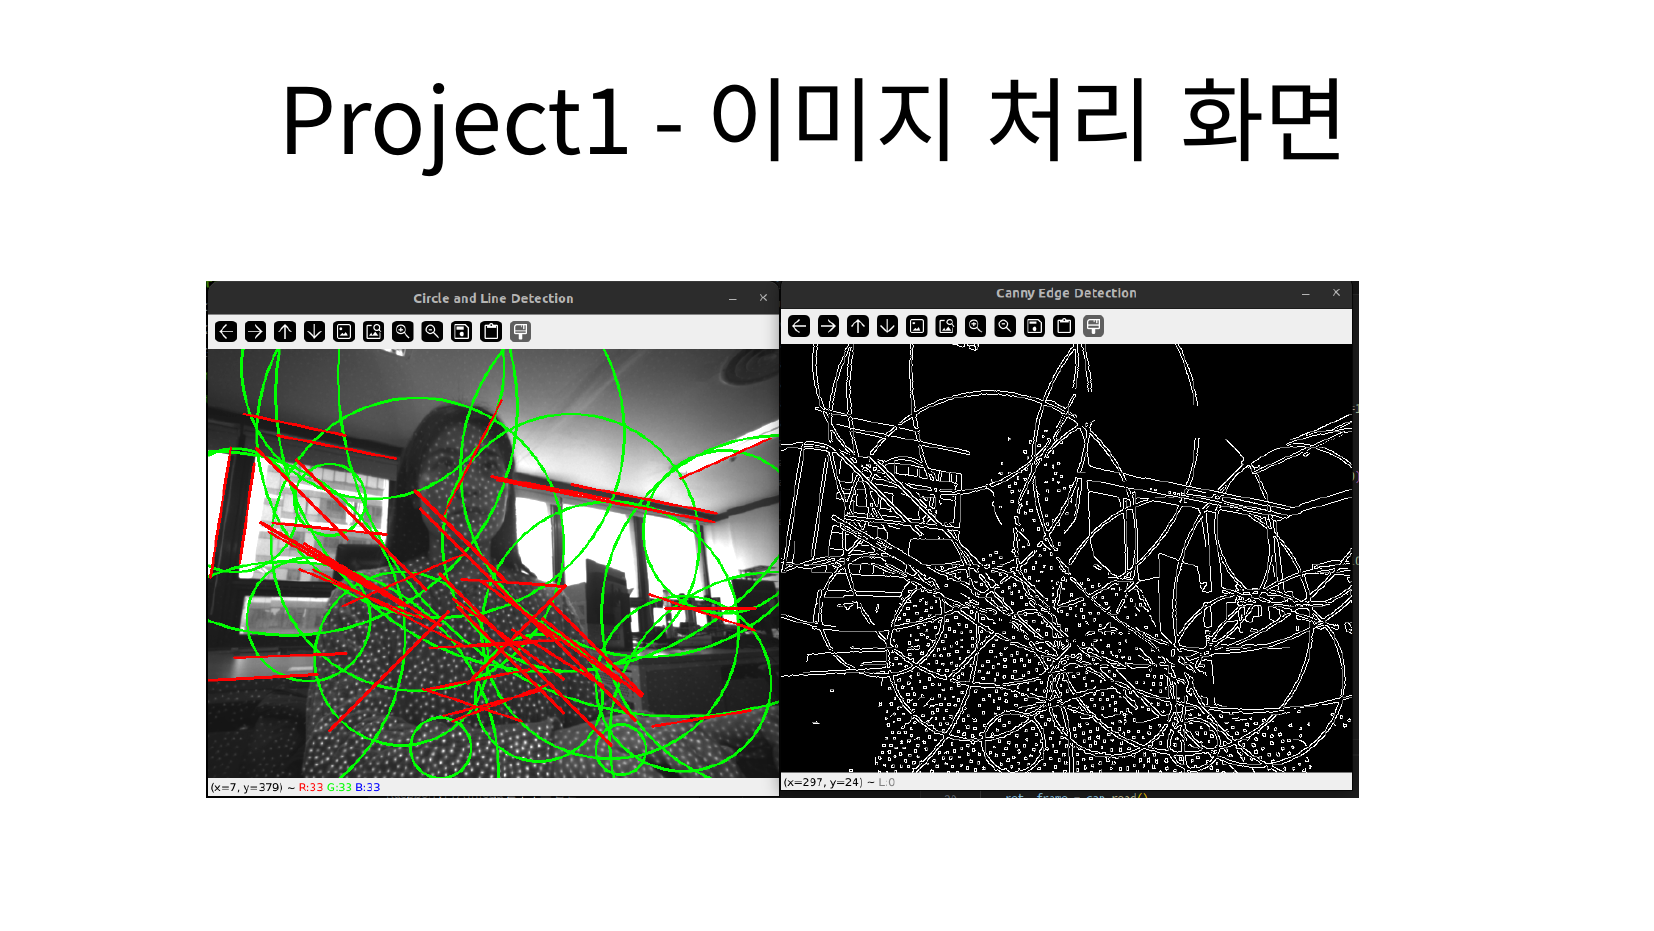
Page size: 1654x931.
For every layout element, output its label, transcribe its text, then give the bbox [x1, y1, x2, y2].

picture [206, 281, 1359, 798]
title Project1 - 이미지 처리 화면 [82, 37, 1571, 193]
